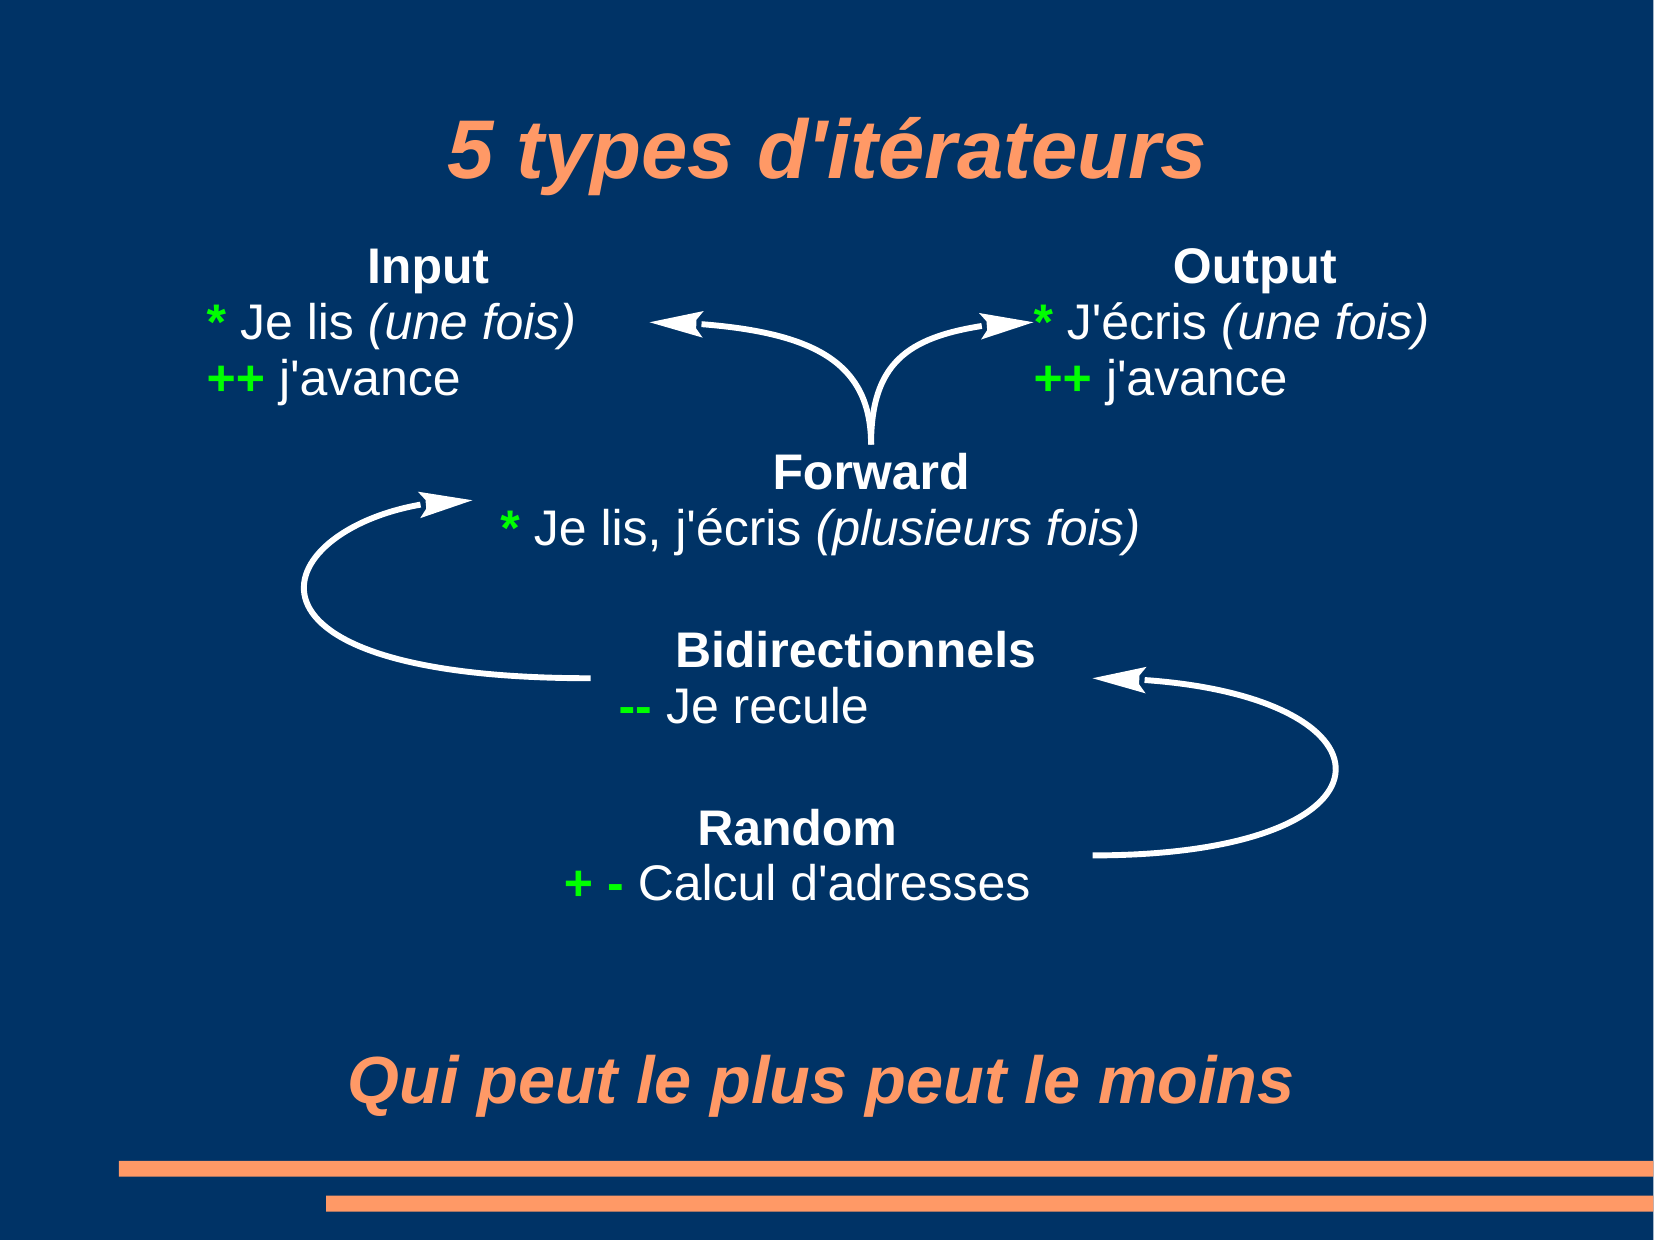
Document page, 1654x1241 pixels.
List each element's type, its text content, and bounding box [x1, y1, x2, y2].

text_box Input * Je lis (une fois) ++ j'avance [206, 238, 650, 406]
text_box Forward * Je lis, j'écris (plusieurs fois) [472, 444, 1270, 557]
text_box Output * J'écris (une fois) ++ j'avance [1033, 238, 1477, 406]
title Qui peut le plus peut le moins [115, 976, 1528, 1184]
text_box Bidirectionnels -- Je recule [590, 622, 1093, 735]
title 5 types d'itérateurs [121, 46, 1534, 254]
text_box Random + - Calcul d'adresses [501, 799, 1093, 912]
